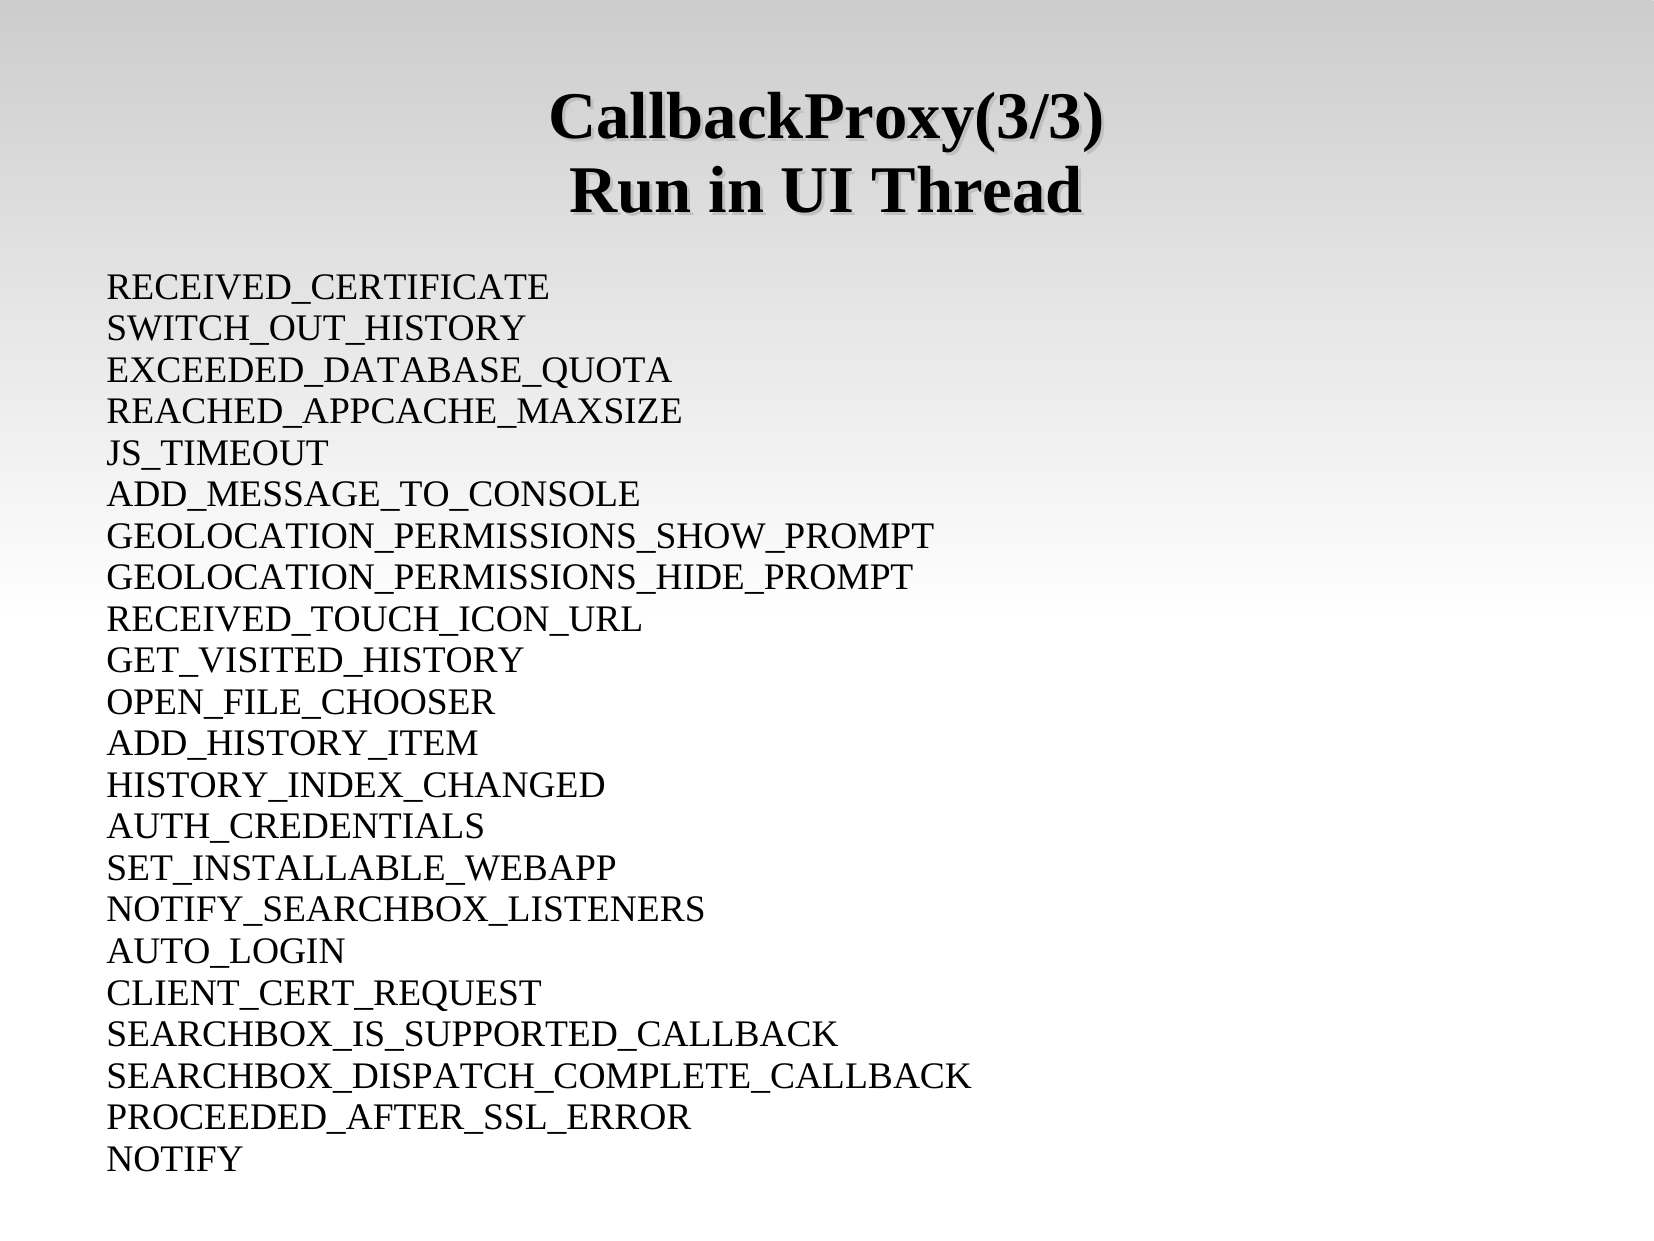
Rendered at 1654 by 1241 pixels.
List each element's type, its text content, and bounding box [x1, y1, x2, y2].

subtitle RECEIVED_CERTIFICATE SWITCH_OUT_HISTORY EXCEEDED_DATABASE_QUOTA REACHED_APPCACHE_MAXSIZE JS_TIMEOUT ADD_MESSAGE_TO_CONSOLE GEOLOCATION_PERMISSIONS_SHOW_PROMPT GEOLOCATION_PERMISSIONS_HIDE_PROMPT RECEIVED_TOUCH_ICON_URL GET_VISITED_HISTORY OPEN_FILE_CHOOSER ADD_HISTORY_ITEM HISTORY_INDEX_CHANGED AUTH_CREDENTIALS SET_INSTALLABLE_WEBAPP NOTIFY_SEARCHBOX_LISTENERS AUTO_LOGIN CLIENT_CERT_REQUEST SEARCHBOX_IS_SUPPORTED_CALLBACK SEARCHBOX_DISPATCH_COMPLETE_CALLBACK PROCEEDED_AFTER_SSL_ERROR NOTIFY [106, 265, 1595, 1191]
title CallbackProxy(3/3) Run in UI Thread [82, 56, 1571, 250]
